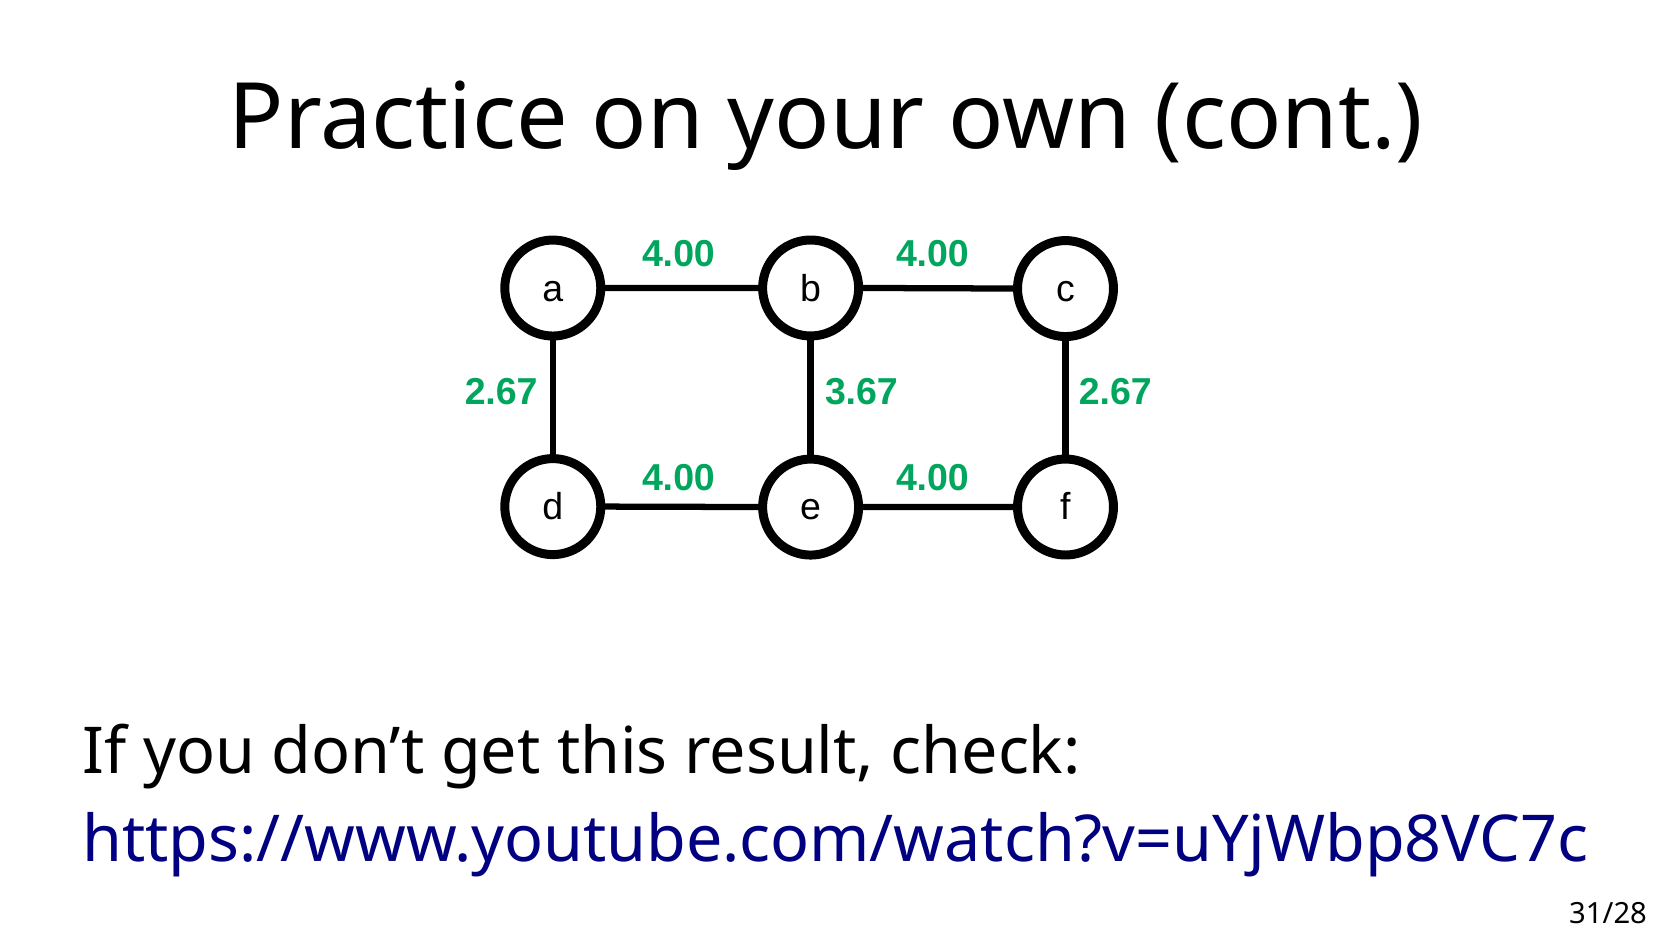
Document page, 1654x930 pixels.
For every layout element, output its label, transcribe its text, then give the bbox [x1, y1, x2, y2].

text_box 2.67 [450, 363, 553, 420]
title Practice on your own (cont.) [82, 1, 1571, 225]
text_box a [504, 240, 601, 336]
text_box b [762, 240, 859, 336]
text_box 4.00 [881, 449, 984, 507]
text_box 4.00 [627, 449, 730, 507]
text_box 4.00 [881, 225, 984, 282]
text_box c [1017, 240, 1114, 337]
list If you don’t get this result, check: https://www.youtube.com/watch?v=uYjWbp8VC7c [82, 705, 1606, 886]
text_box d [504, 458, 601, 555]
text_box e [762, 459, 859, 556]
text_box 4.00 [627, 225, 730, 282]
text_box 2.67 [1064, 363, 1167, 420]
text_box f [1017, 459, 1114, 556]
text_box 3.67 [810, 363, 913, 420]
